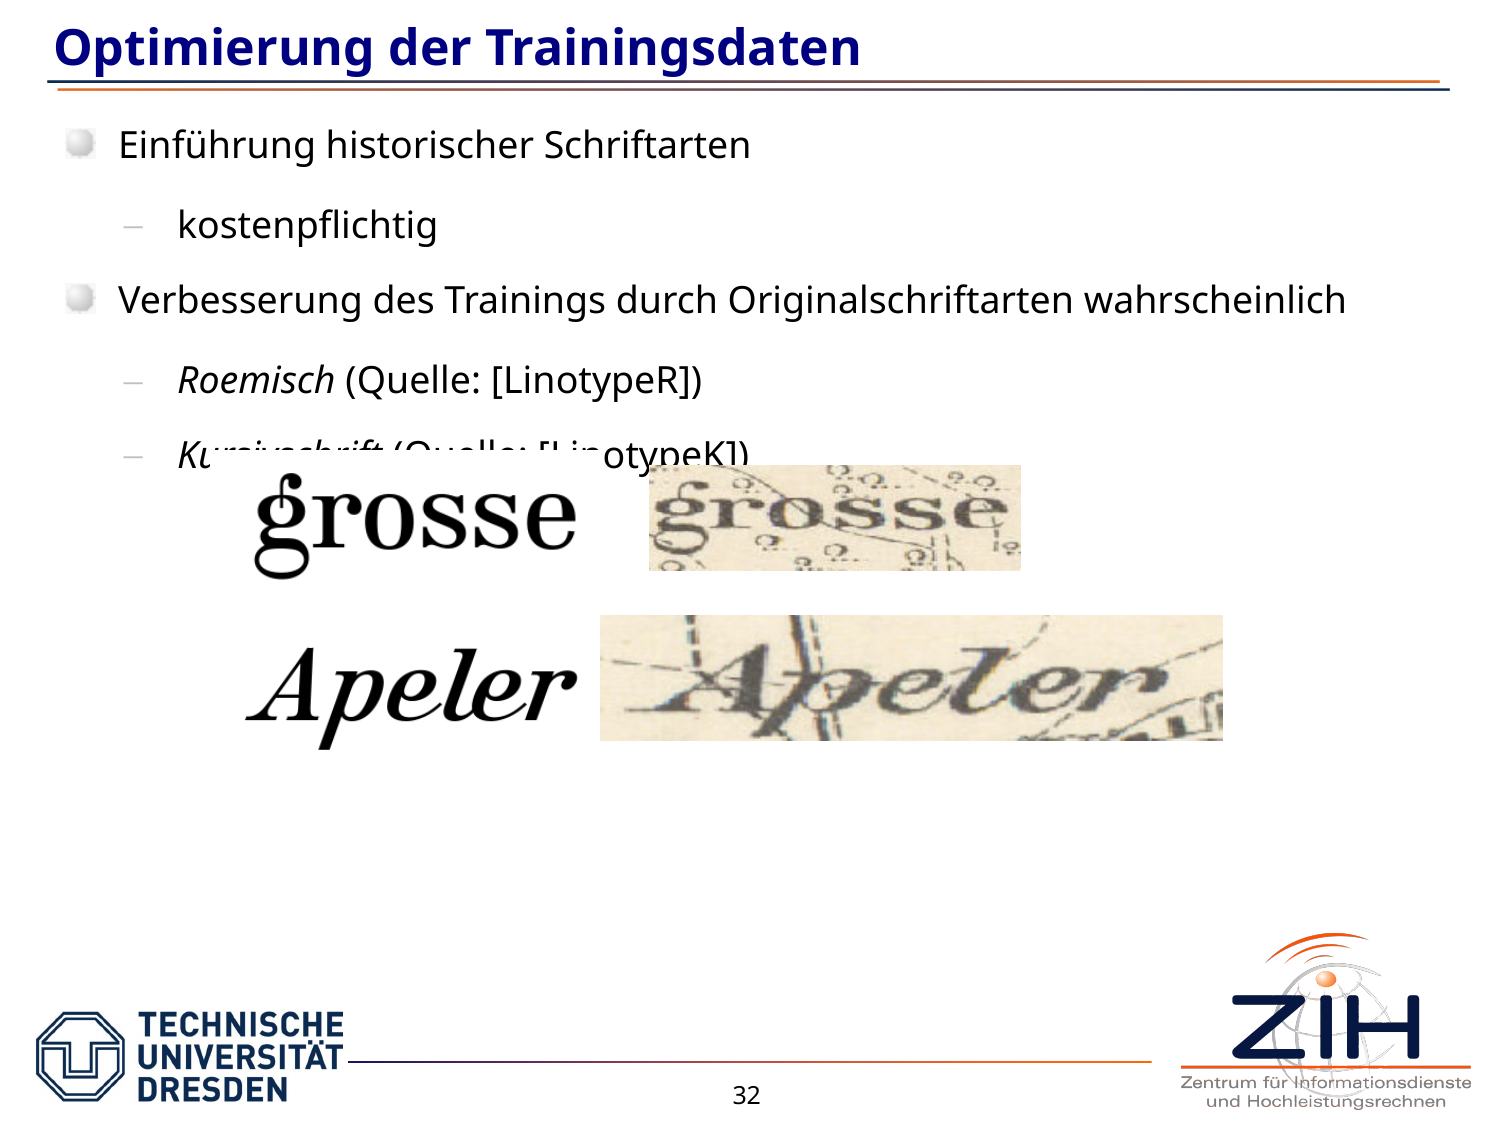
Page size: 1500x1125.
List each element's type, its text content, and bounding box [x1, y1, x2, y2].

picture [47, 80, 1450, 91]
picture [35, 1011, 343, 1102]
list Einführung historischer Schriftarten kostenpflichtig Verbesserung des Trainings durch Originalschriftarten wahrscheinlich Roemisch (Quelle: [LinotypeR]) Kursivschrift (Quelle: [LinotypeK]) [29, 118, 1418, 771]
picture [208, 615, 1223, 770]
picture [1181, 933, 1471, 1110]
picture [649, 465, 1021, 571]
picture [210, 450, 601, 595]
title Optimierung der Trainingsdaten [53, 12, 1453, 81]
